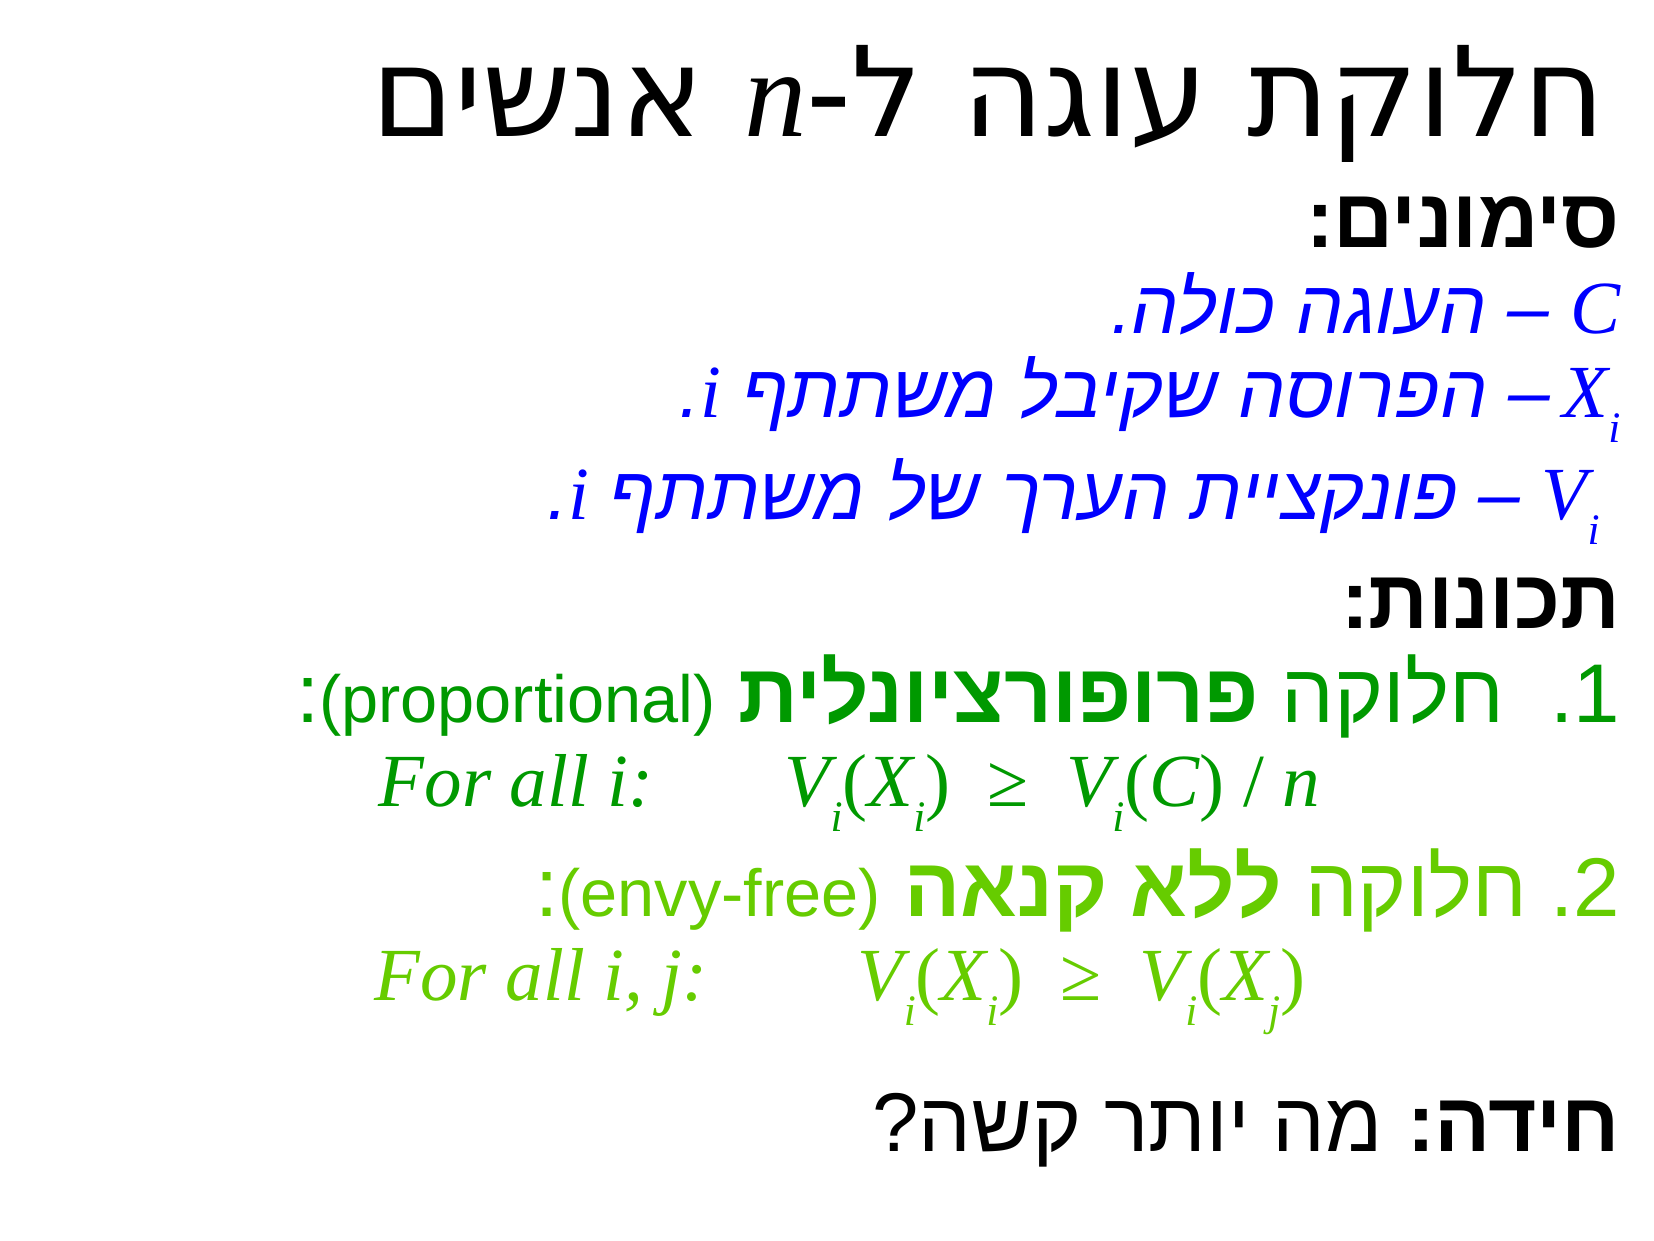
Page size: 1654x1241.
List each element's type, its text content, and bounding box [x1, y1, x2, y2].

title חלוקת עוגה ל-n אנשים [30, 6, 1654, 166]
text_box סימונים: C – העוגה כולה. Xi – הפרוסה שקיבל משתתף i. Vi – פונקציית הערך של משתתף i. תכונות: 1. חלוקה פרופורציונלית (proportional): For all i: Vi(Xi) ≥ Vi(C) / n 2. חלוקה ללא קנאה (envy-free): For all i, j: Vi(Xi) ≥ Vi(Xj) חידה: מה יותר קשה? [45, 165, 1636, 1178]
